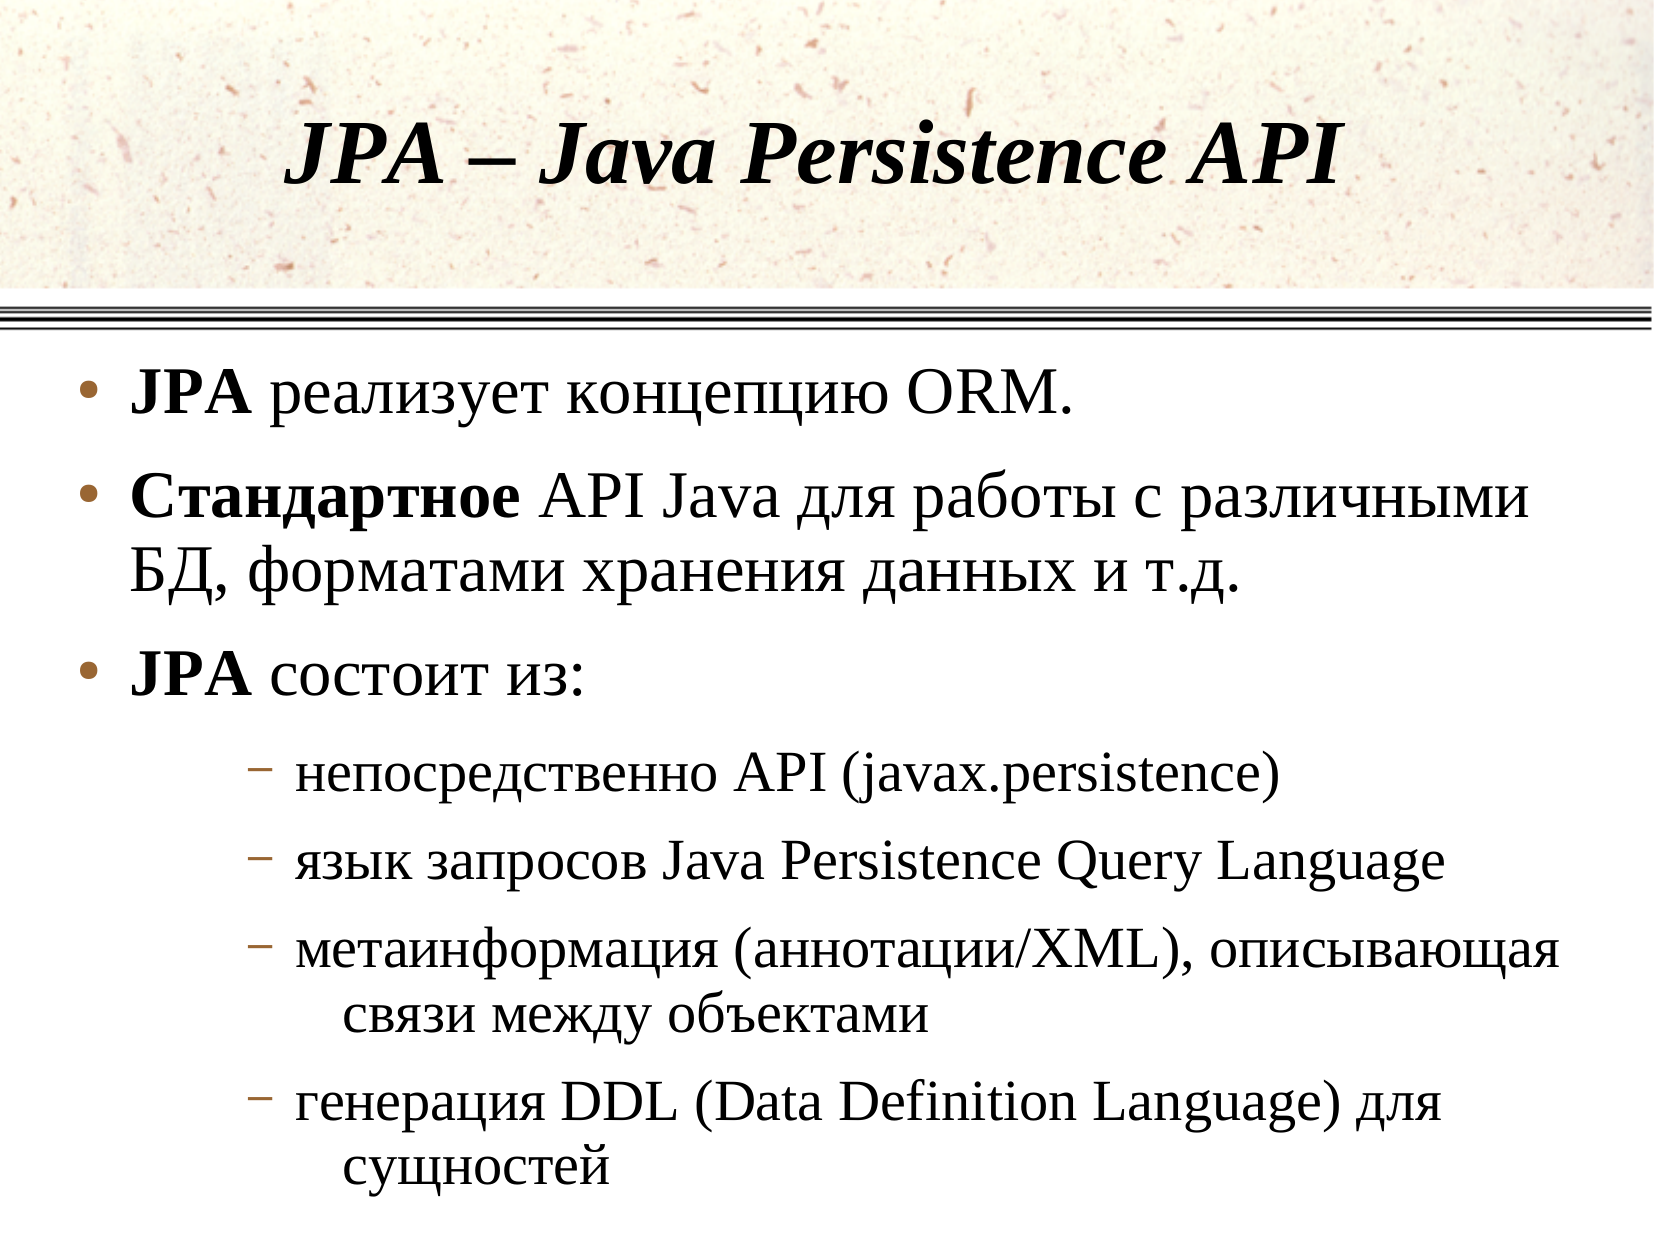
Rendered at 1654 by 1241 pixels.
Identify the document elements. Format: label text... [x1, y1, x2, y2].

title JPA – Java Persistence API [82, 49, 1571, 257]
picture [0, 0, 1654, 1241]
list JPA реализует концепцию ORM. Стандартное API Java для работы с различными БД, форматами хранения данных и т.д. JPA состоит из: непосредственно API (javax.persistence) язык запросов Java Persistence Query Language метаинформация (аннотации/XML), описывающая связи между объектами генерация DDL (Data Definition Language) для сущностей [59, 354, 1595, 1204]
